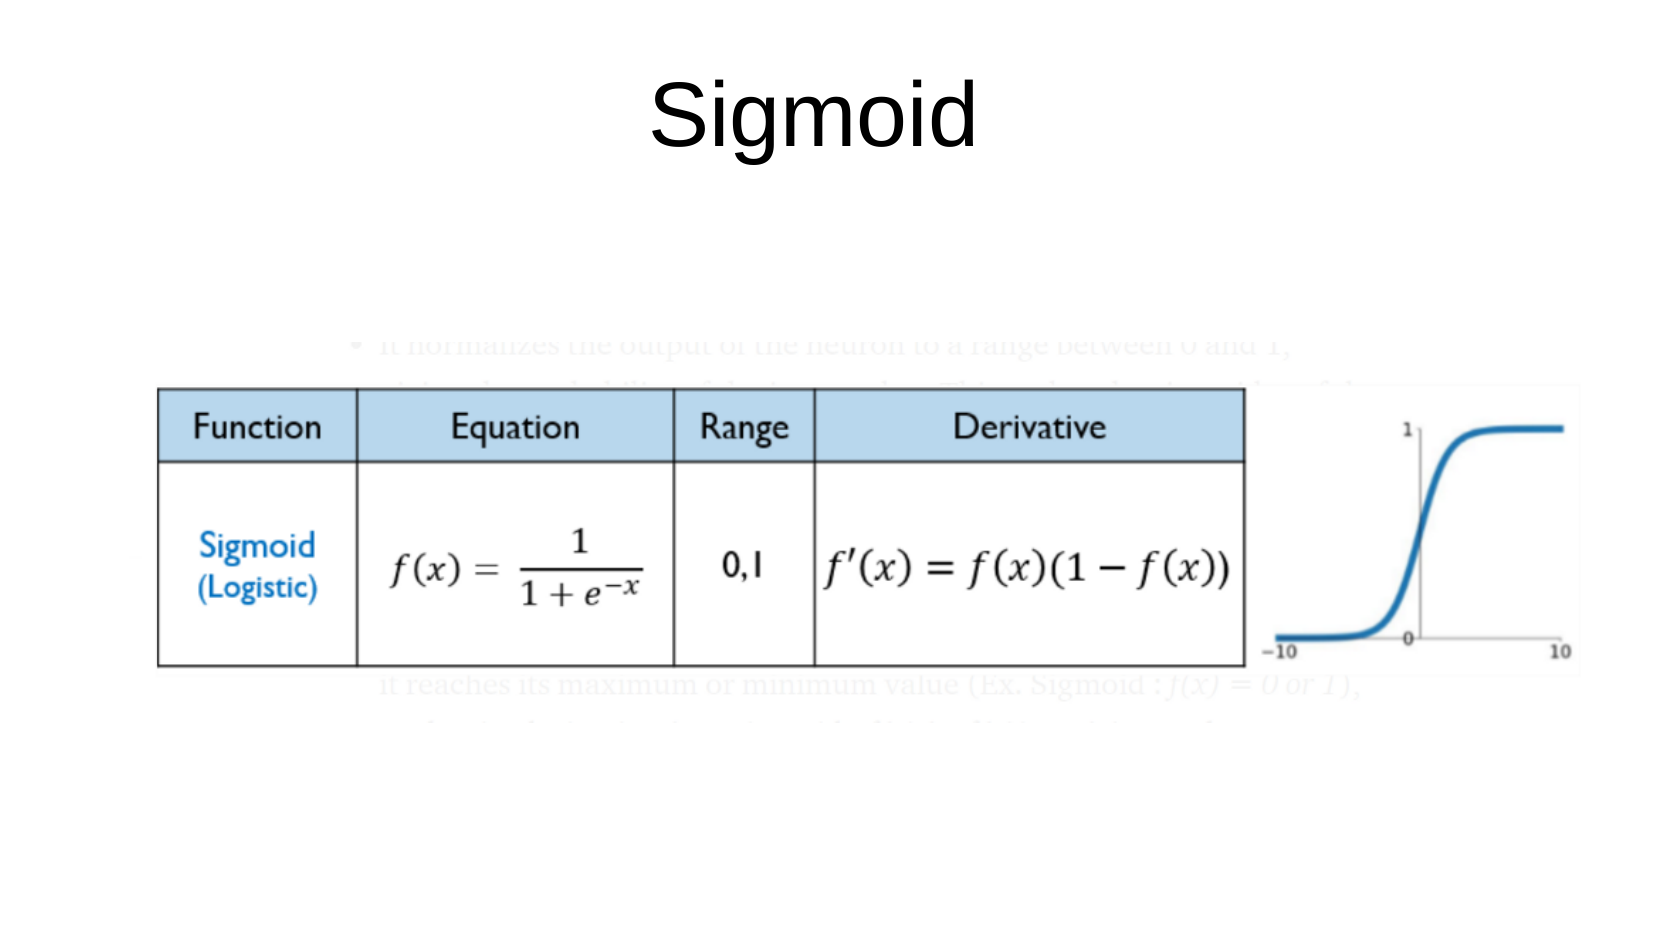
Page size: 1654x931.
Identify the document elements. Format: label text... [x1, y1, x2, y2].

title Sigmoid [82, 37, 1571, 193]
picture [129, 342, 1619, 723]
